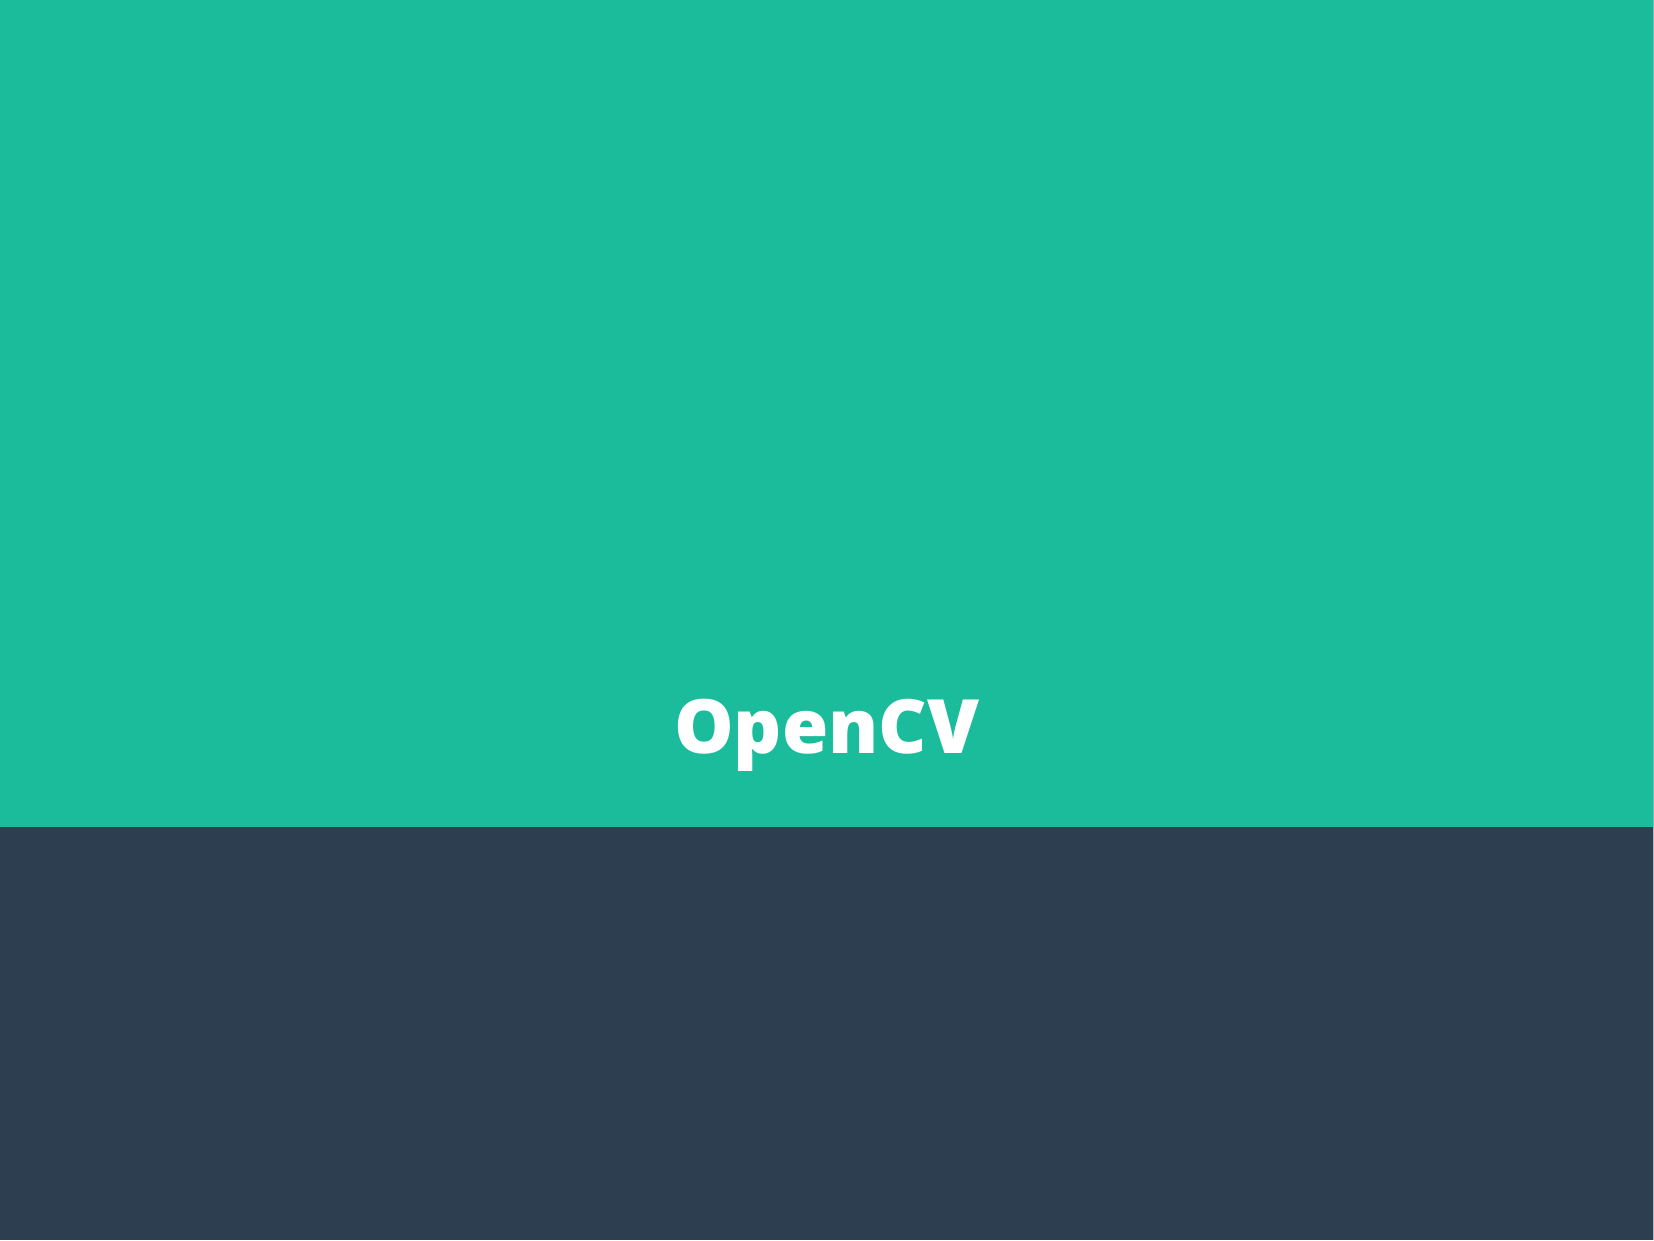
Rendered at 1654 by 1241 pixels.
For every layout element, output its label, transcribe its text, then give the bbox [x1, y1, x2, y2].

title OpenCV [59, 620, 1595, 778]
